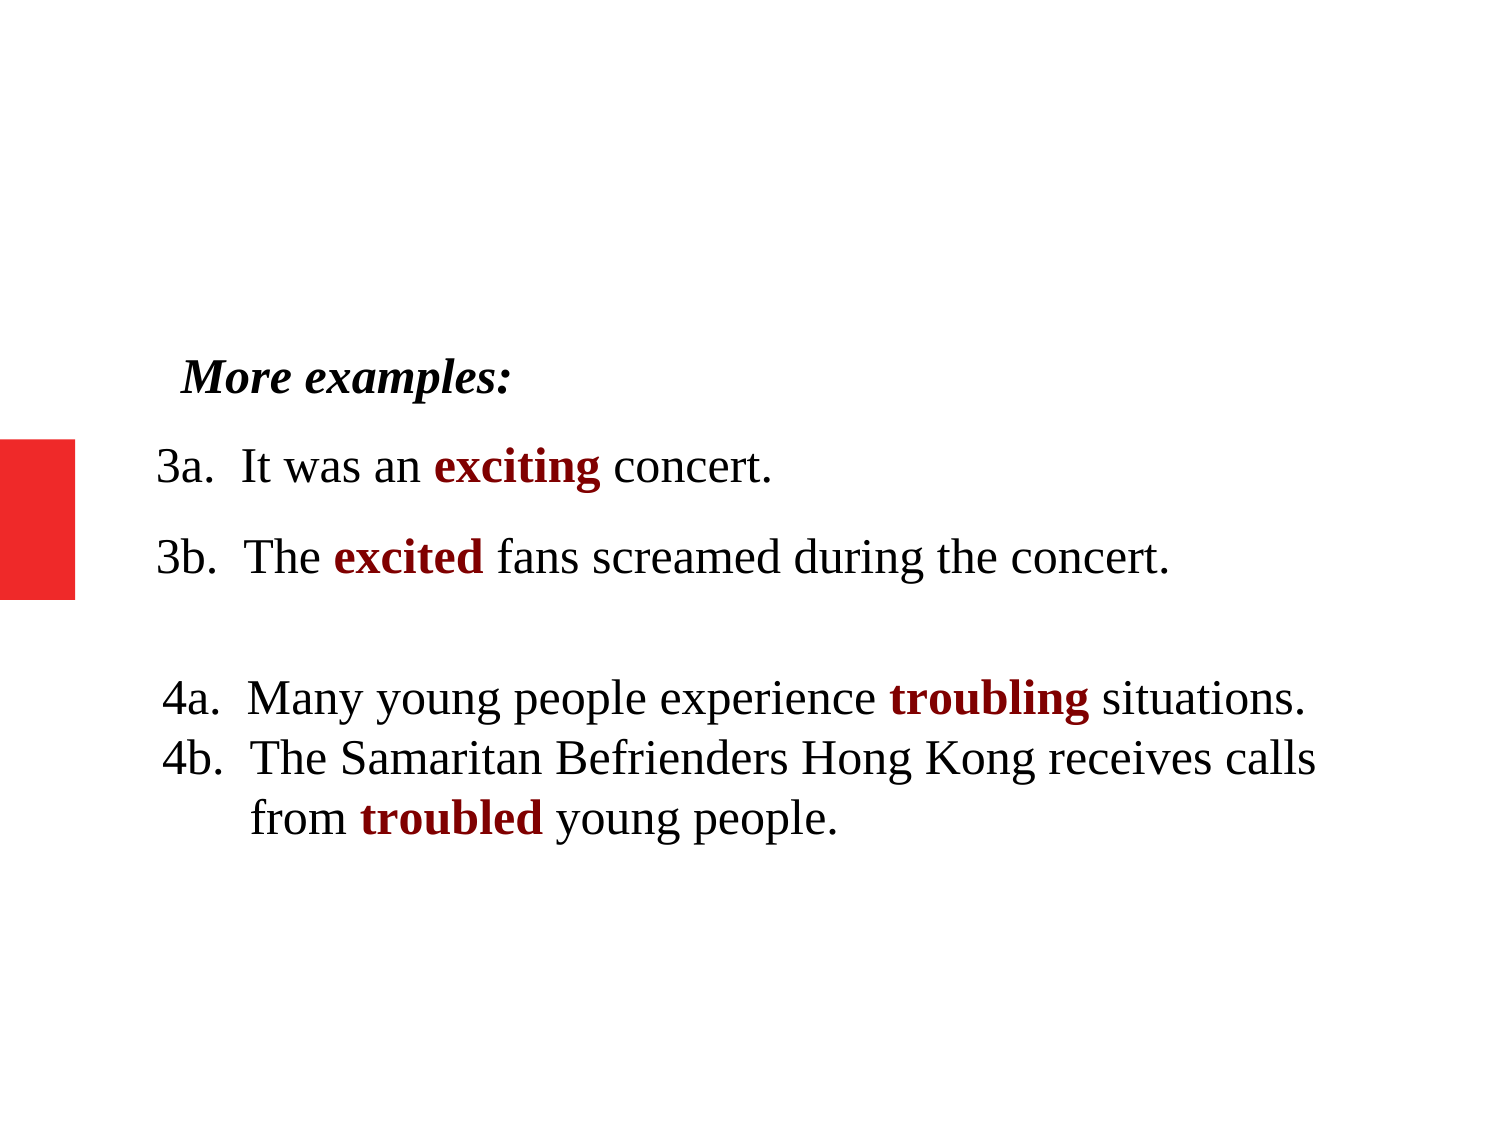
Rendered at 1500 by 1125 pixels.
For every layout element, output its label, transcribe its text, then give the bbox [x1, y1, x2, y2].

text_box More examples: [166, 336, 751, 412]
text_box 4a. Many young people experience troubling situations. 4b. The Samaritan Befrienders Hong Kong receives calls from troubled young people. [122, 656, 1376, 853]
text_box 3a. It was an exciting concert. 3b. The excited fans screamed during the concert. [141, 425, 1388, 592]
